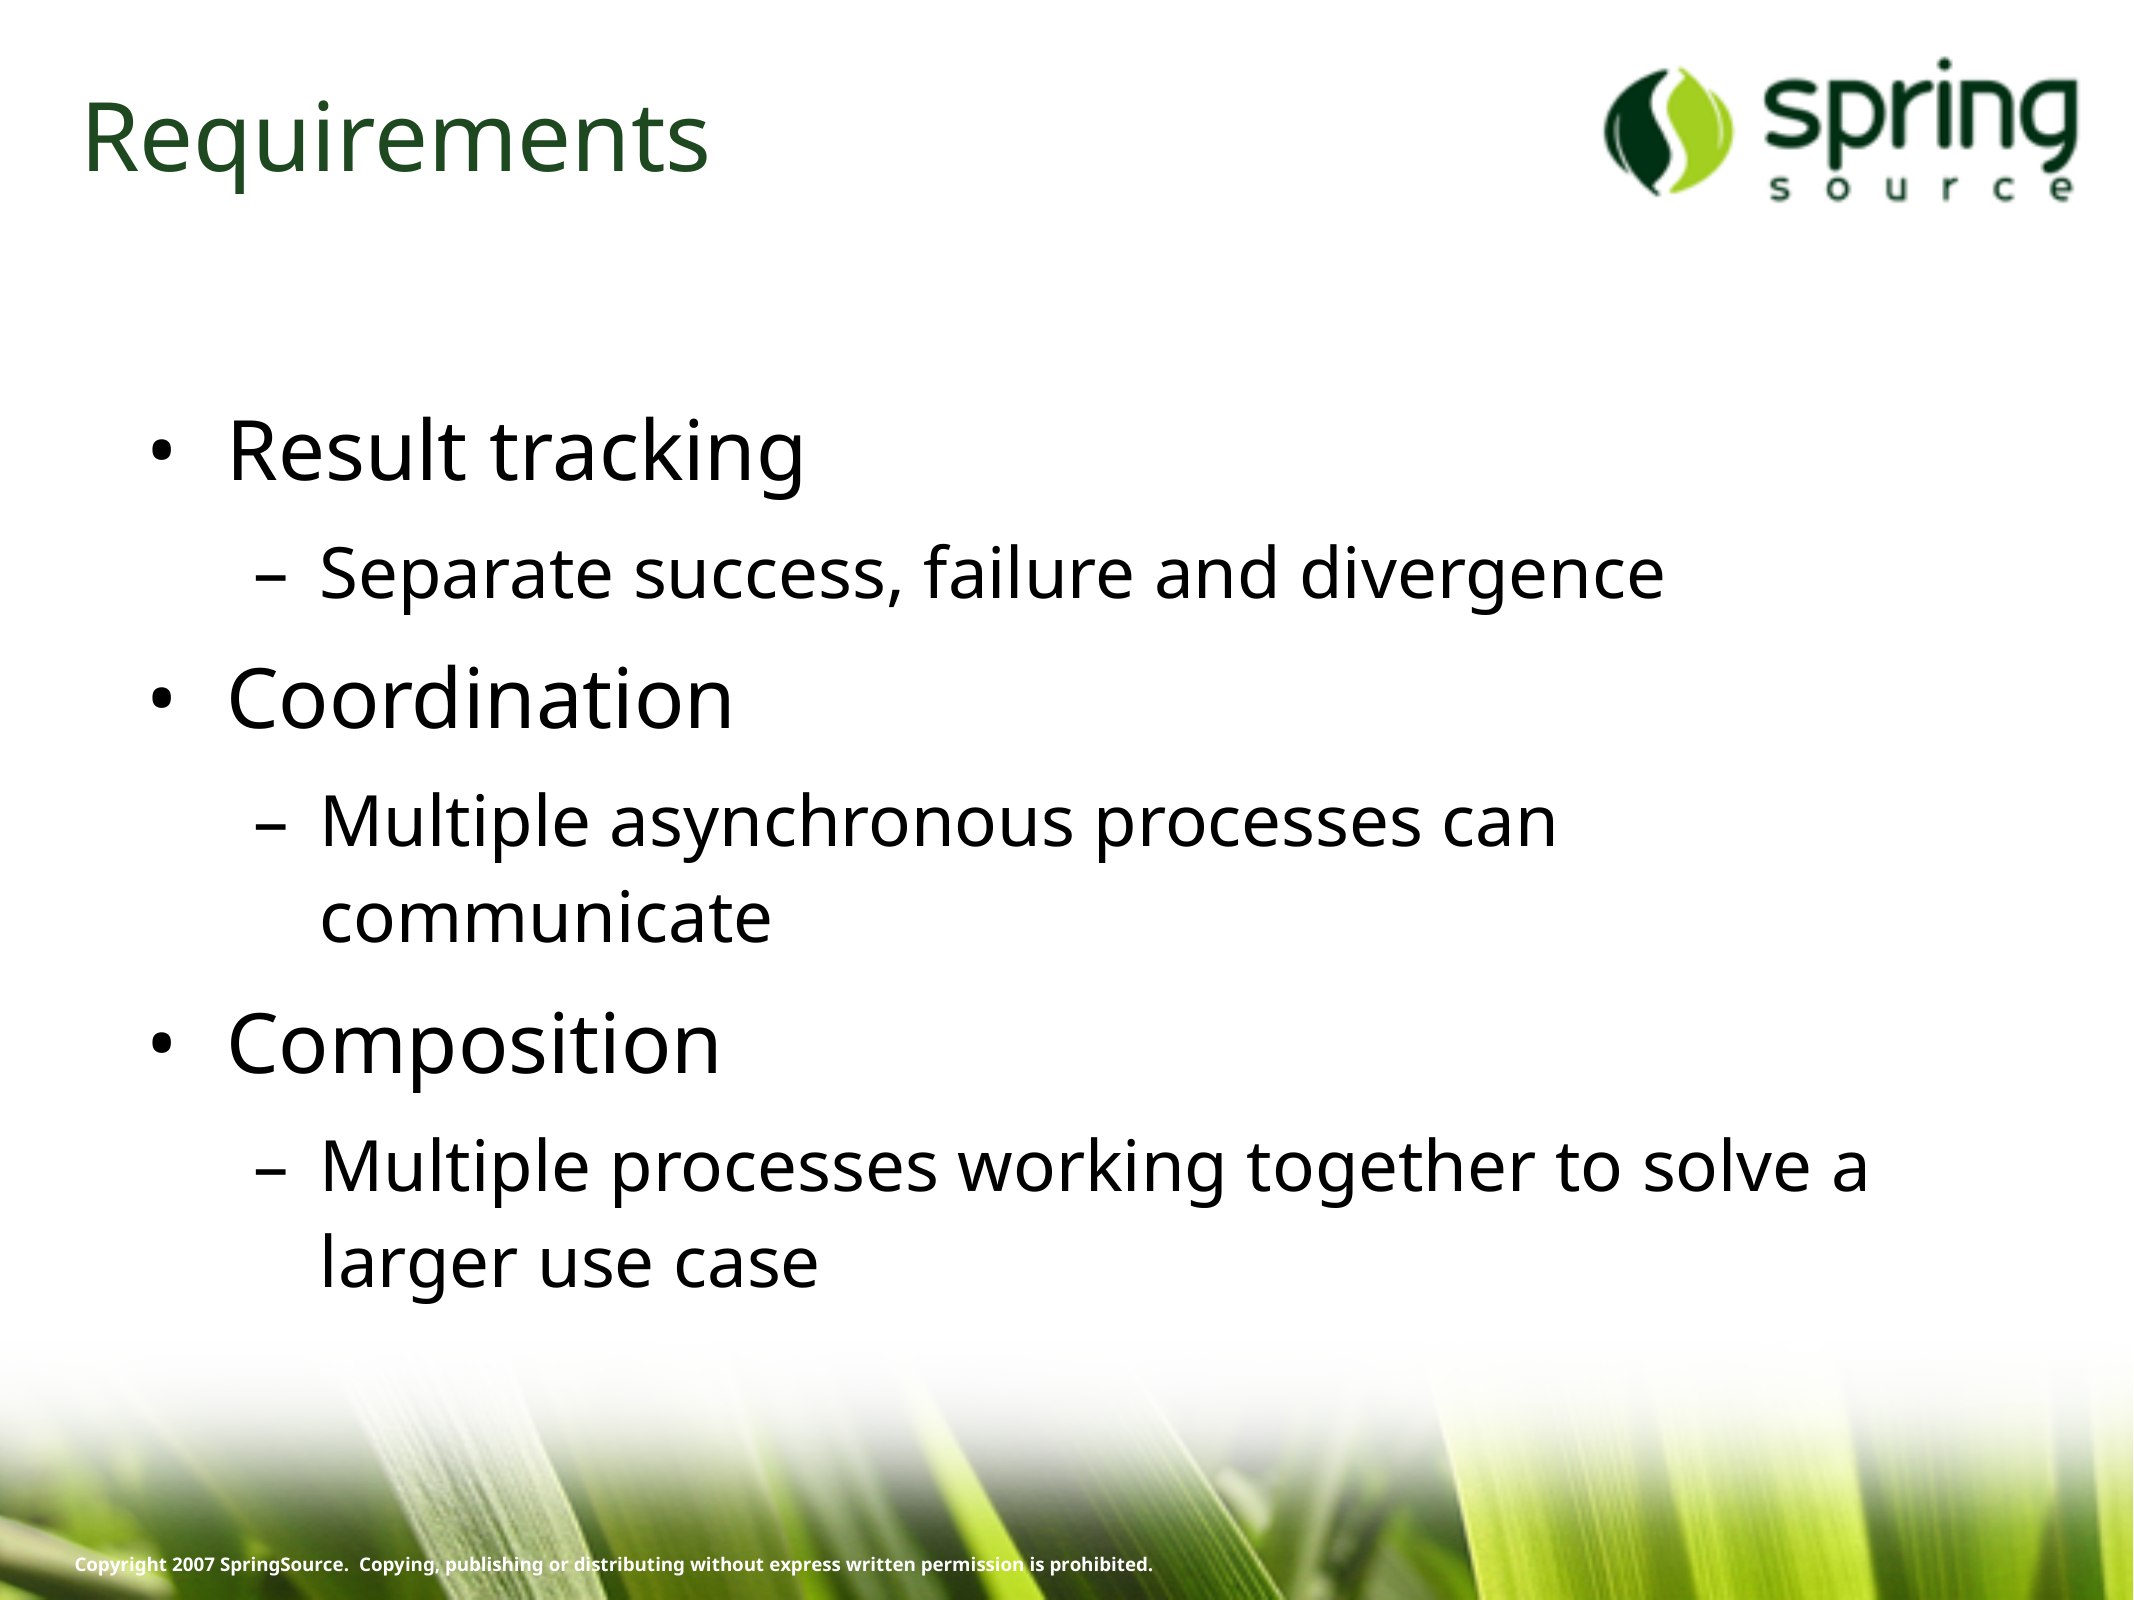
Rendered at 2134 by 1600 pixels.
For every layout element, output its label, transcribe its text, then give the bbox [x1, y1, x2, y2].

list Result tracking Separate success, failure and divergence Coordination Multiple asynchronous processes can communicate Composition Multiple processes working together to solve a larger use case [146, 391, 1982, 1319]
title Requirements [80, 16, 1548, 253]
picture [0, 1340, 2134, 1600]
picture [1555, 46, 2134, 224]
